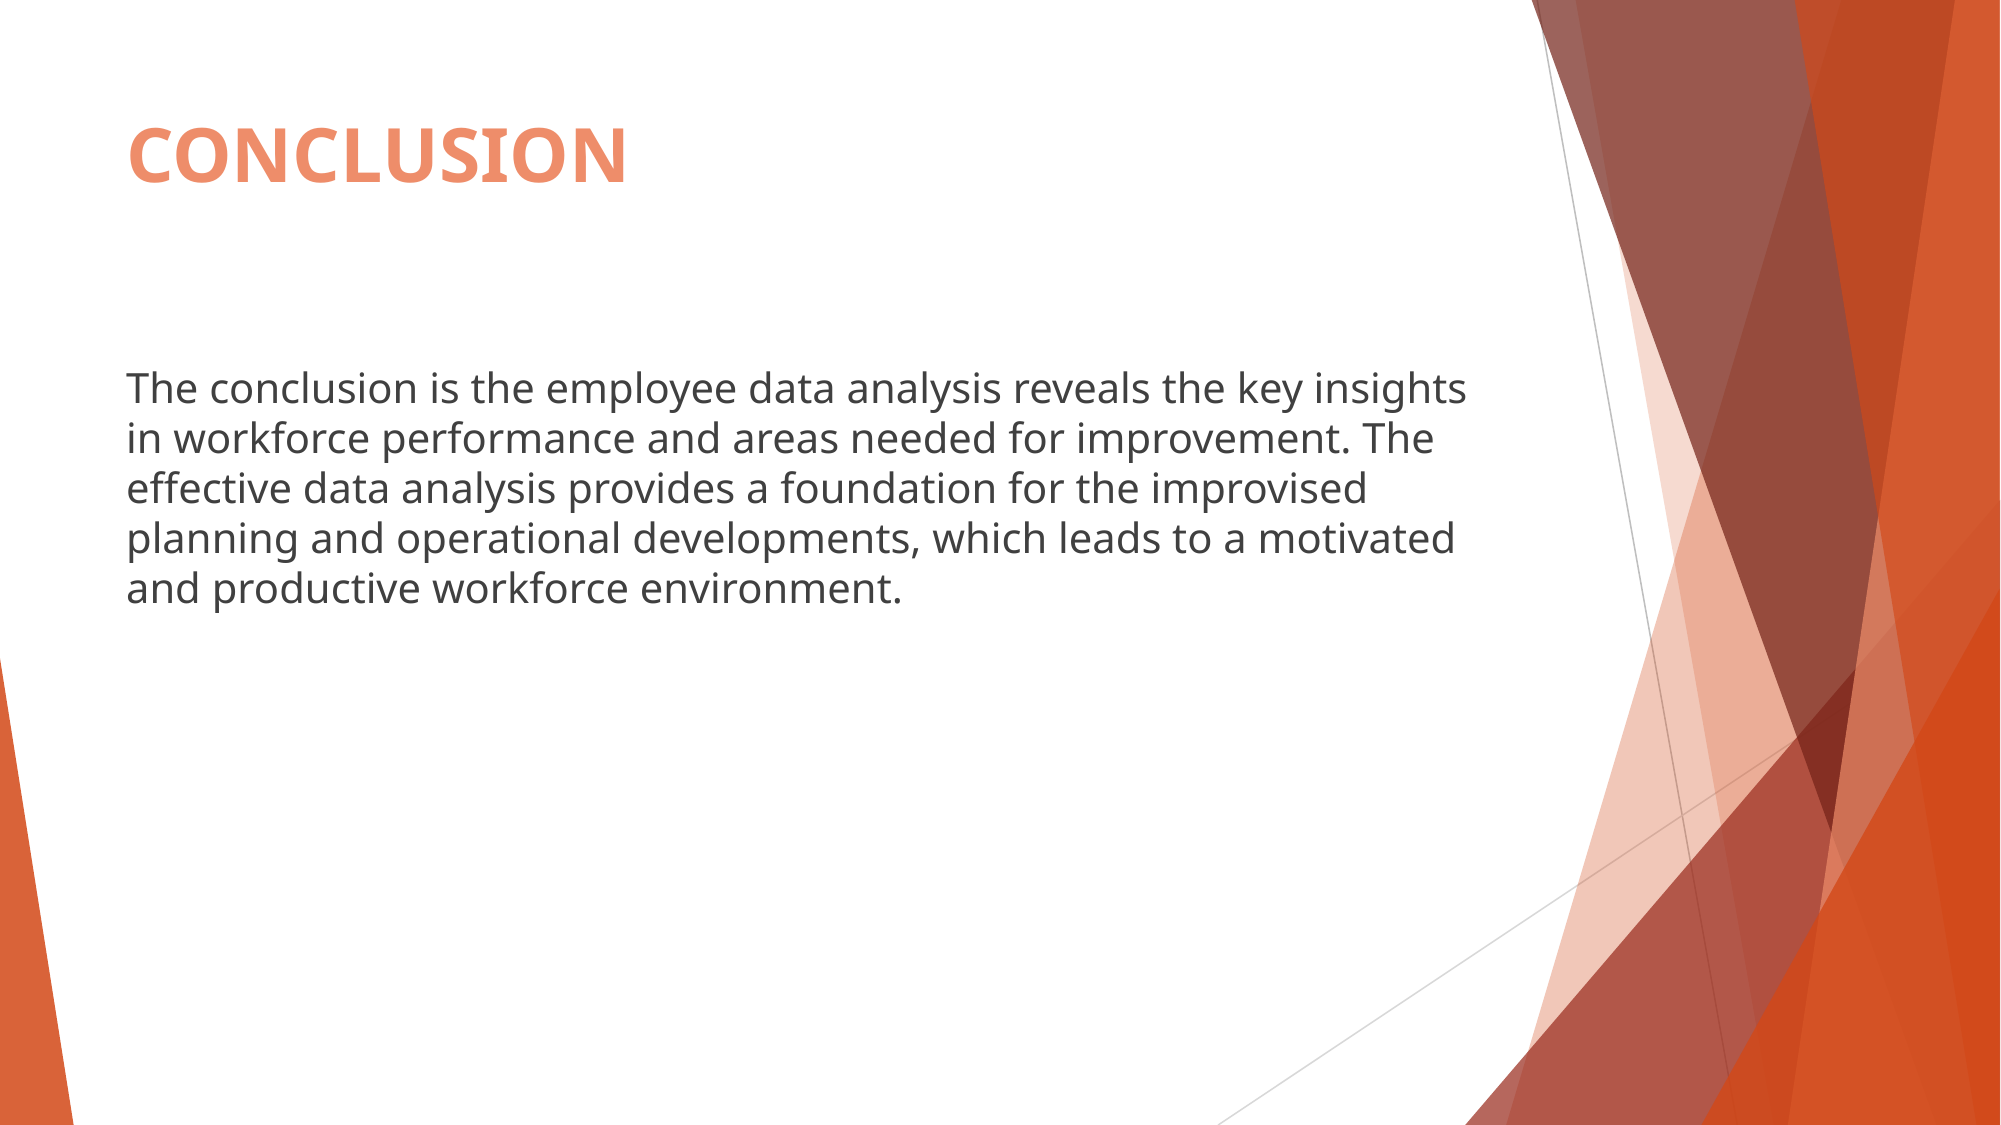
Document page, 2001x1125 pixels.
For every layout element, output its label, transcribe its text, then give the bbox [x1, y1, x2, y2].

title CONCLUSION [111, 99, 1522, 317]
list The conclusion is the employee data analysis reveals the key insights in workforce performance and areas needed for improvement. The effective data analysis provides a foundation for the improvised planning and operational developments, which leads to a motivated and productive workforce environment. [111, 354, 1288, 1076]
